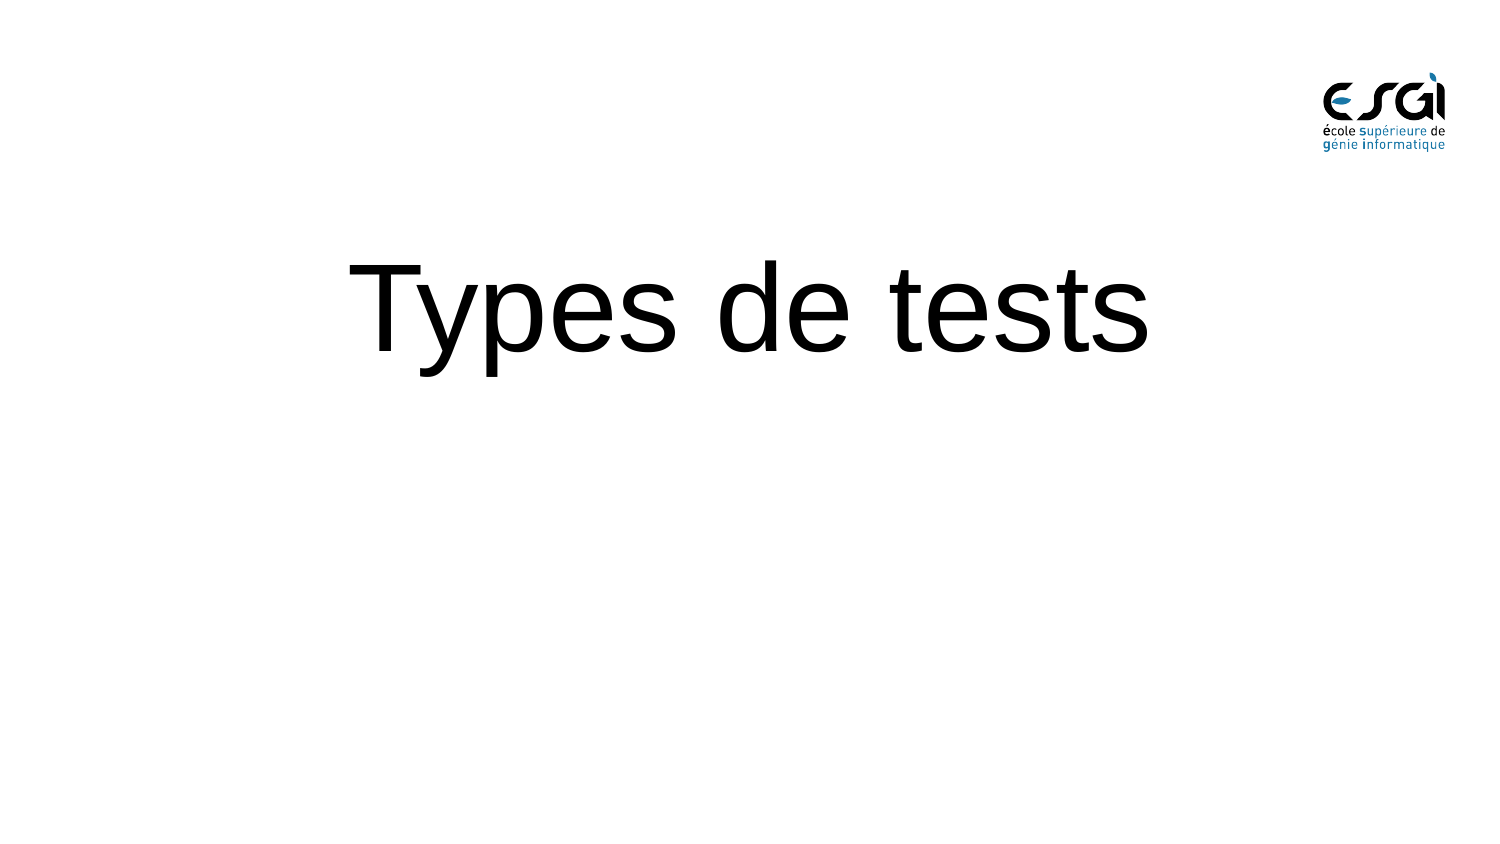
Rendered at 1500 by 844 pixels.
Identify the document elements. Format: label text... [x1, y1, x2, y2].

title Types de tests [51, 205, 1449, 542]
picture [1319, 67, 1449, 157]
